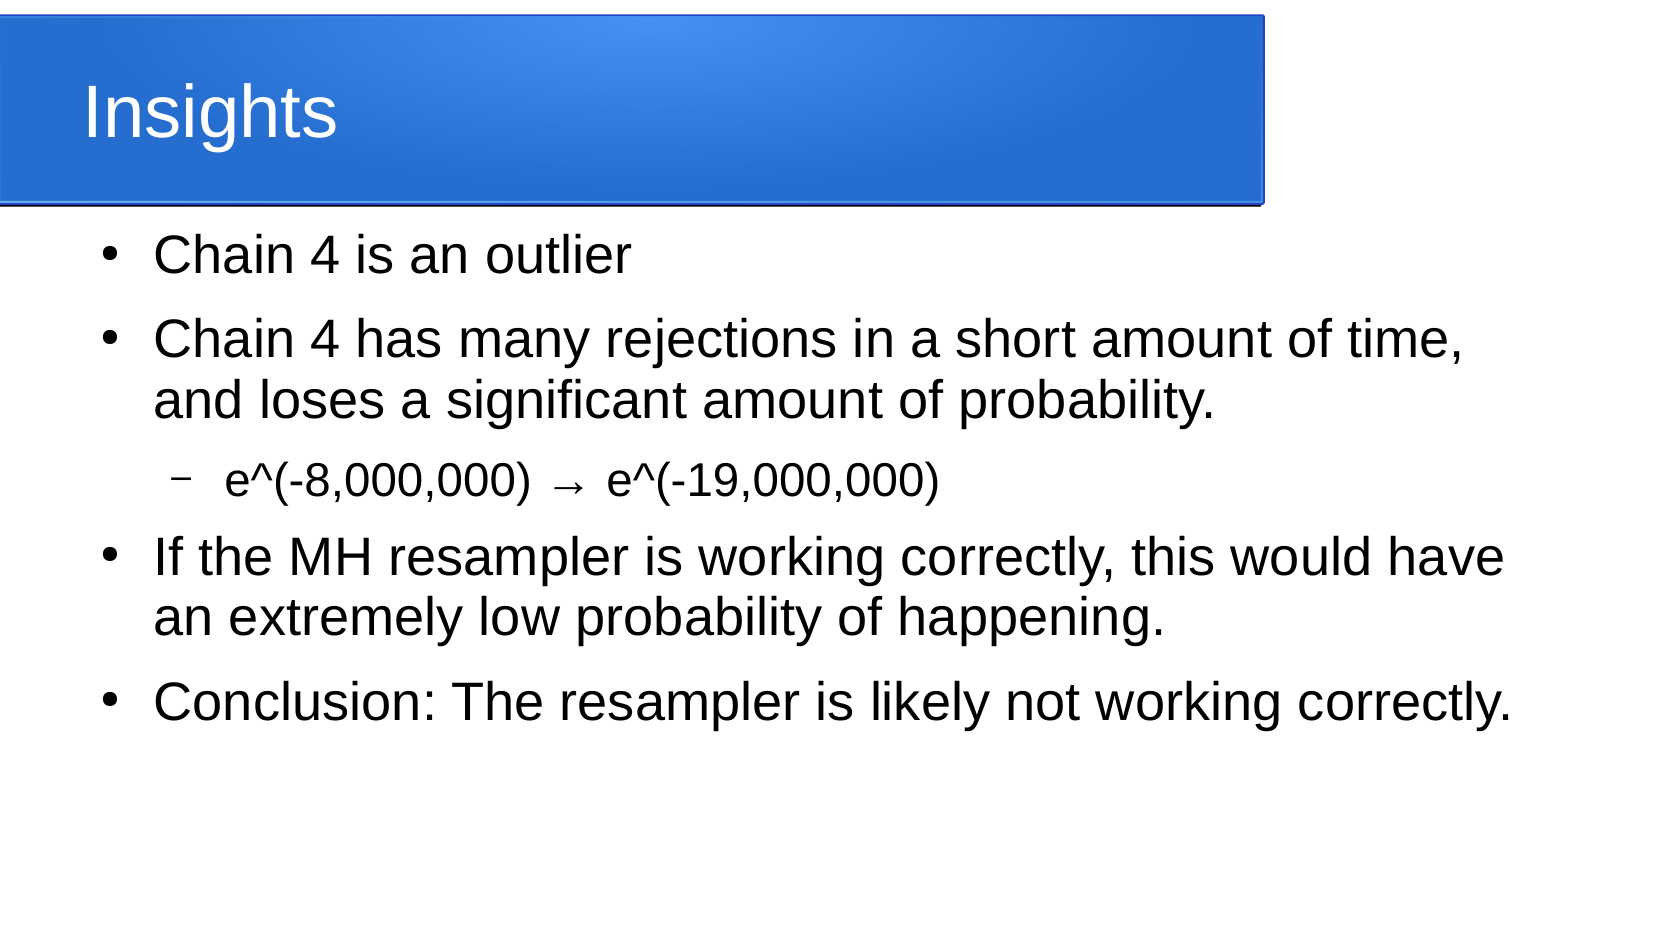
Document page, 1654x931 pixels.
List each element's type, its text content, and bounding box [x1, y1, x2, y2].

list Chain 4 is an outlier Chain 4 has many rejections in a short amount of time, and loses a significant amount of probability. e^(-8,000,000) → e^(-19,000,000) If the MH resampler is working correctly, this would have an extremely low probability of happening. Conclusion: The resampler is likely not working correctly. [82, 224, 1571, 764]
title Insights [82, 35, 1235, 189]
